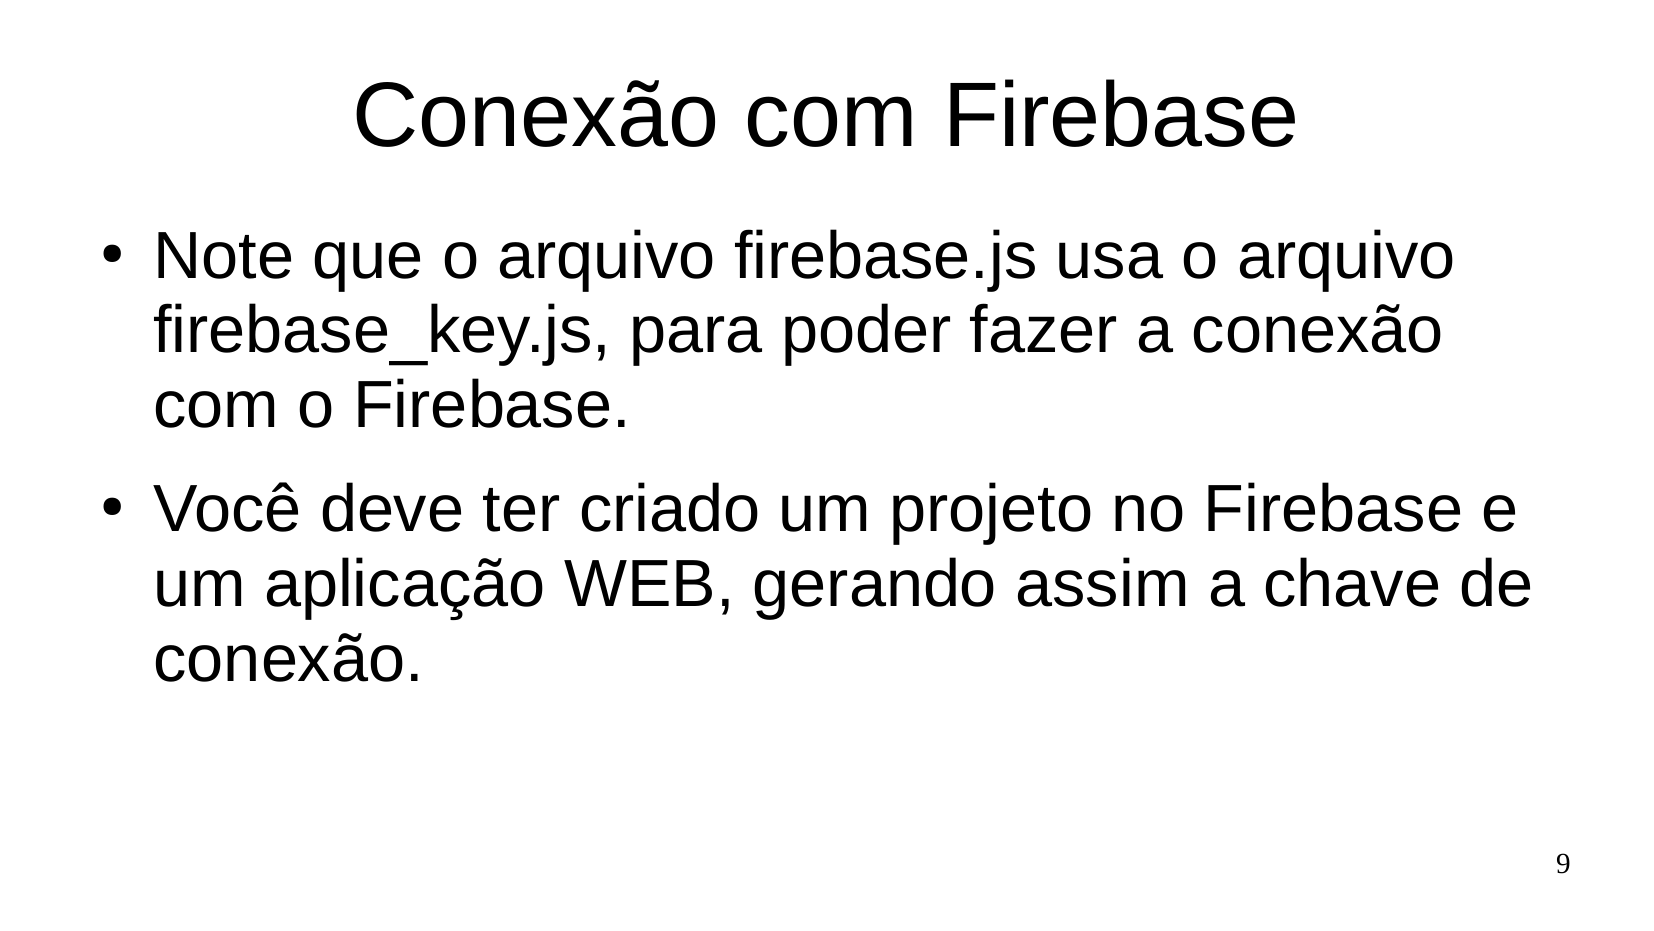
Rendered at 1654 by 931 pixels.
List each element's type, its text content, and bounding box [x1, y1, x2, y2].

list Note que o arquivo firebase.js usa o arquivo firebase_key.js, para poder fazer a conexão com o Firebase. Você deve ter criado um projeto no Firebase e um aplicação WEB, gerando assim a chave de conexão. [82, 217, 1571, 758]
title Conexão com Firebase [82, 37, 1571, 193]
